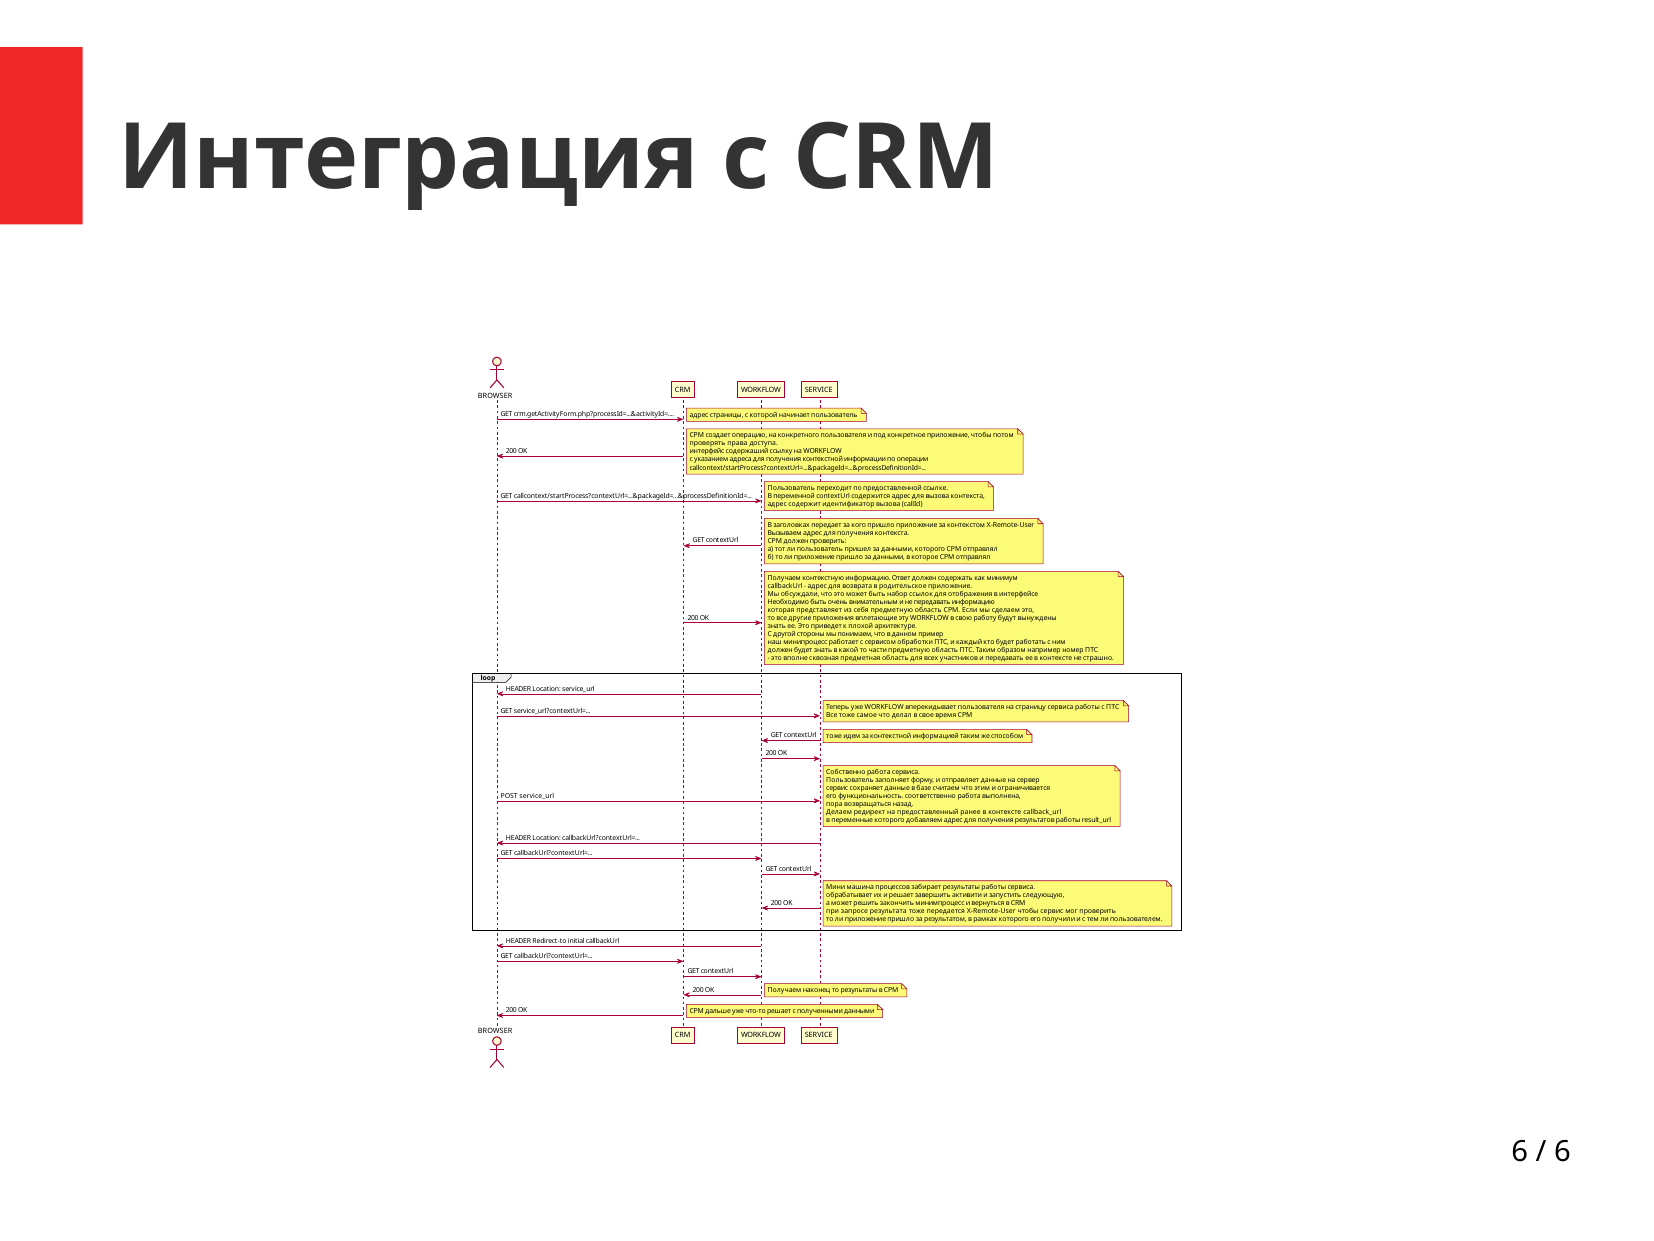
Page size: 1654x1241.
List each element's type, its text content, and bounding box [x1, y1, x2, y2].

picture [465, 354, 1188, 1074]
title Интеграция с CRM [118, 49, 1571, 257]
